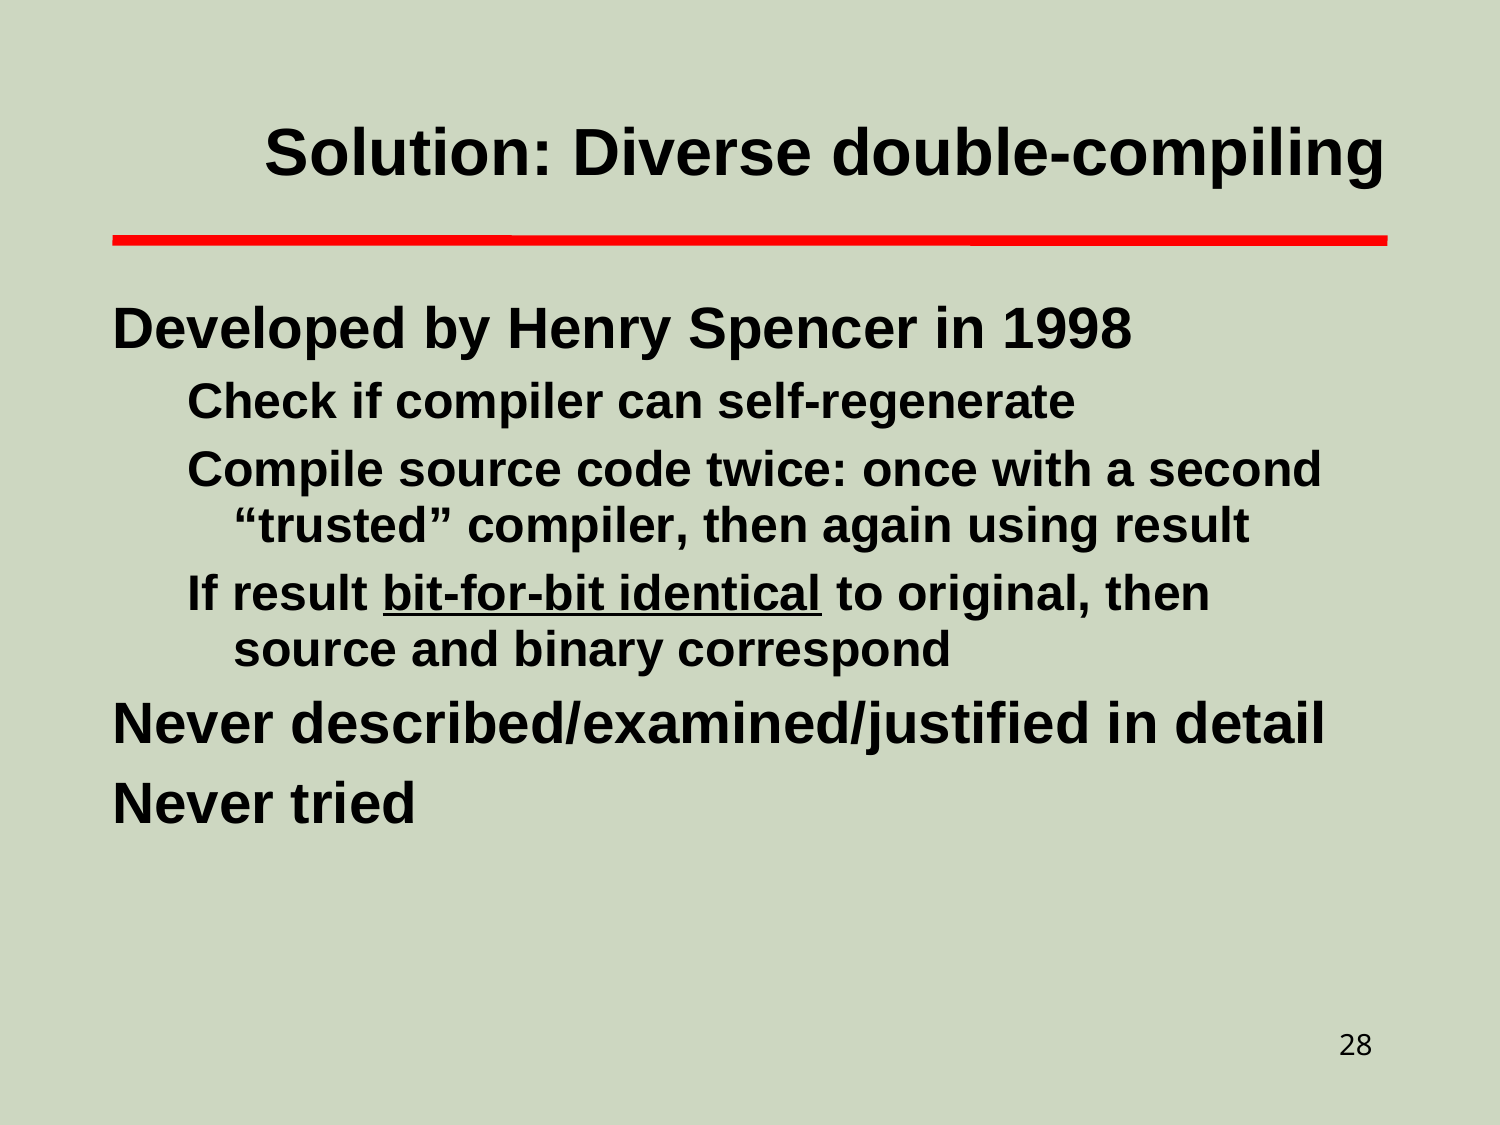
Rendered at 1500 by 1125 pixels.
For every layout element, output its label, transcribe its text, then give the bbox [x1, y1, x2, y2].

title Solution: Diverse double-compiling [112, 117, 1388, 192]
list Developed by Henry Spencer in 1998 Check if compiler can self-regenerate Compile source code twice: once with a second “trusted” compiler, then again using result If result bit-for-bit identical to original, then source and binary correspond Never described/examined/justified in detail Never tried [112, 299, 1388, 1062]
